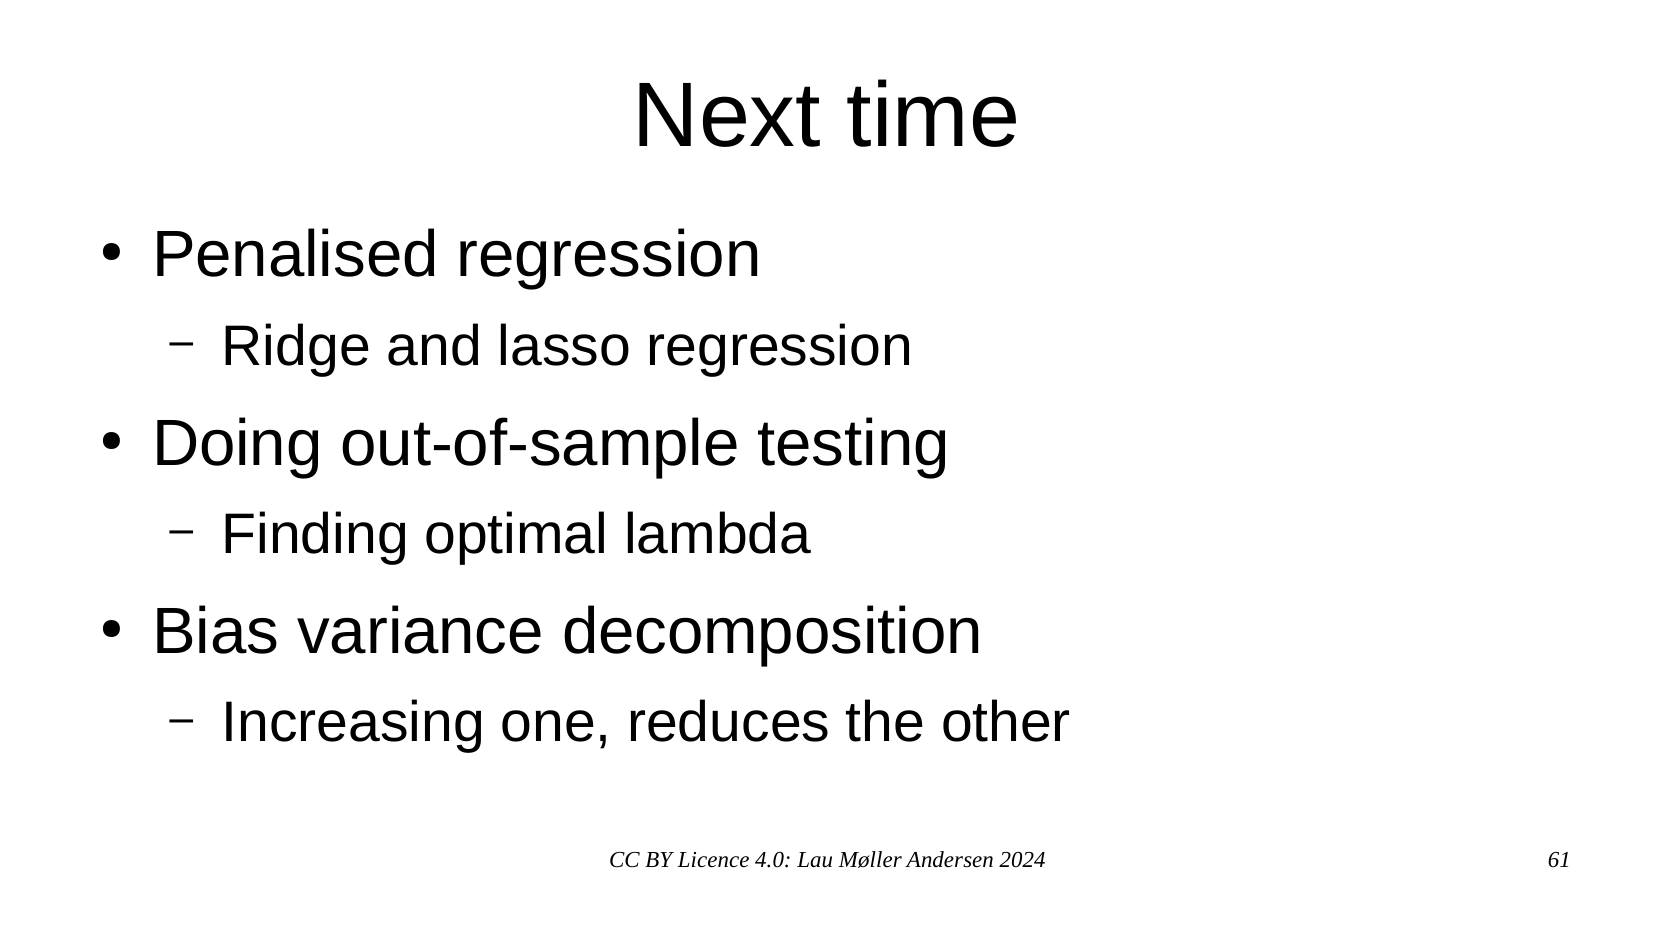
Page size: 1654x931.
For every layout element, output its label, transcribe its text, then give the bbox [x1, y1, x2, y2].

title Next time [82, 37, 1571, 193]
list Penalised regression Ridge and lasso regression Doing out-of-sample testing Finding optimal lambda Bias variance decomposition Increasing one, reduces the other [82, 217, 1571, 758]
